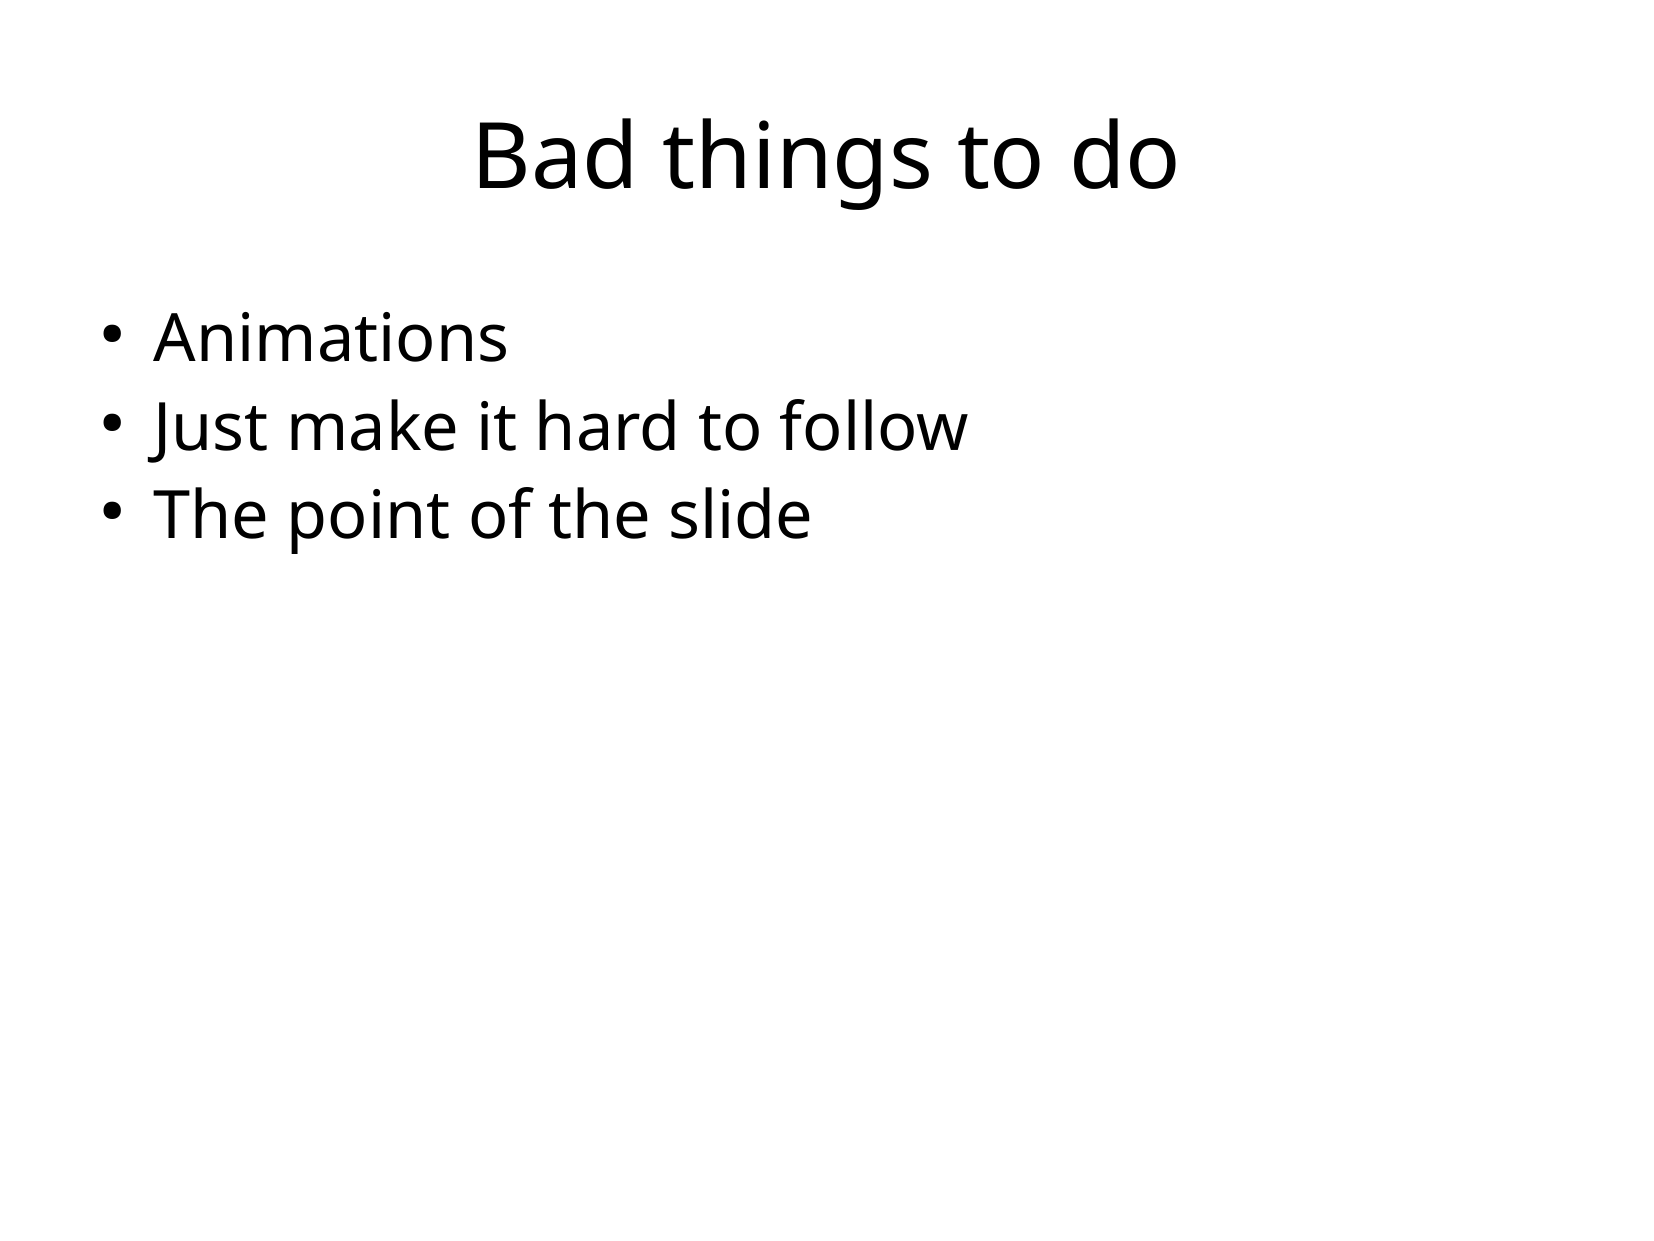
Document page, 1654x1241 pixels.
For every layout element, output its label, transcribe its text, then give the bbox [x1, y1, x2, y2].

list Just make it hard to follow [82, 378, 1571, 467]
title Bad things to do [82, 56, 1571, 250]
list The point of the slide [82, 467, 1571, 562]
list Animations [82, 290, 1571, 378]
